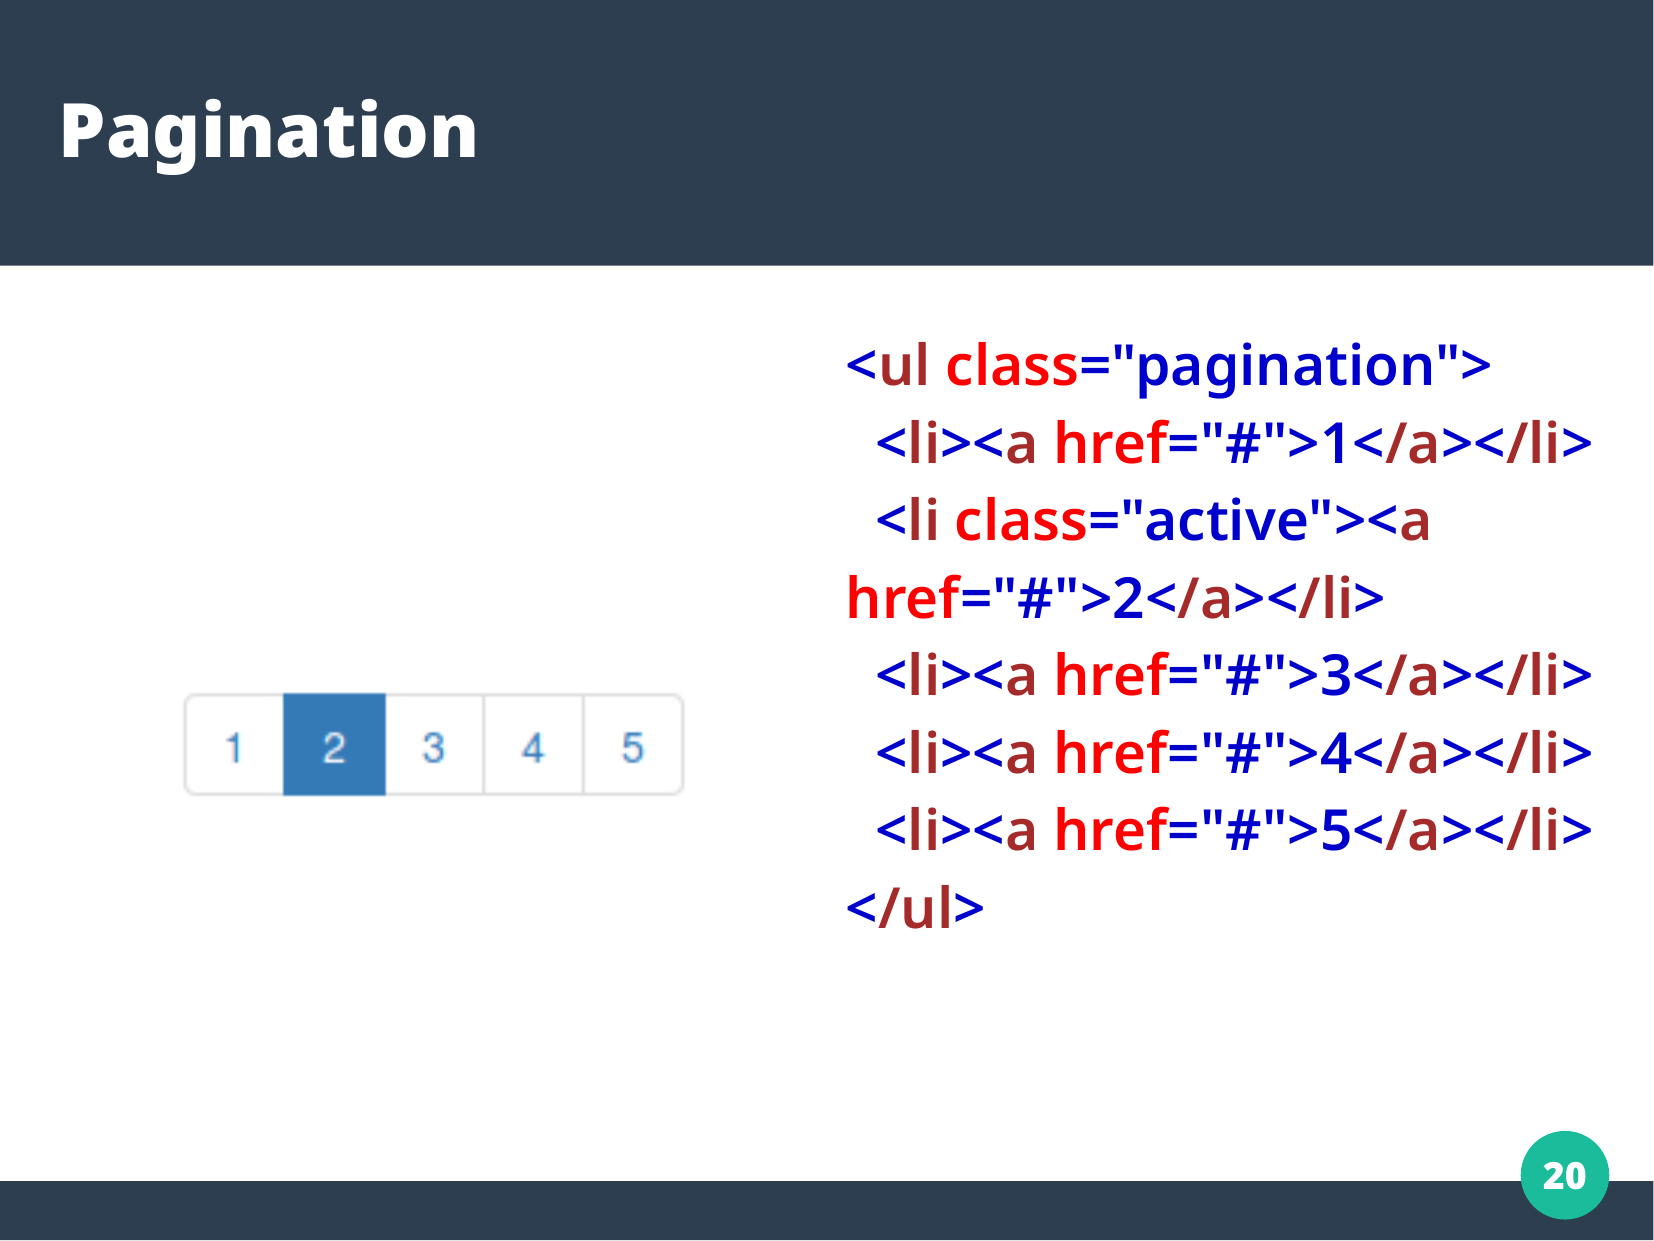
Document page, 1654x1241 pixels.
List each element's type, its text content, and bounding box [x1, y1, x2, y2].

picture [58, 607, 809, 870]
title Pagination [59, 49, 1595, 207]
list <ul class="pagination"> <li><a href="#">1</a></li> <li class="active"><a href="#">2</a></li> <li><a href="#">3</a></li> <li><a href="#">4</a></li> <li><a href="#">5</a></li> </ul> [845, 324, 1596, 1152]
